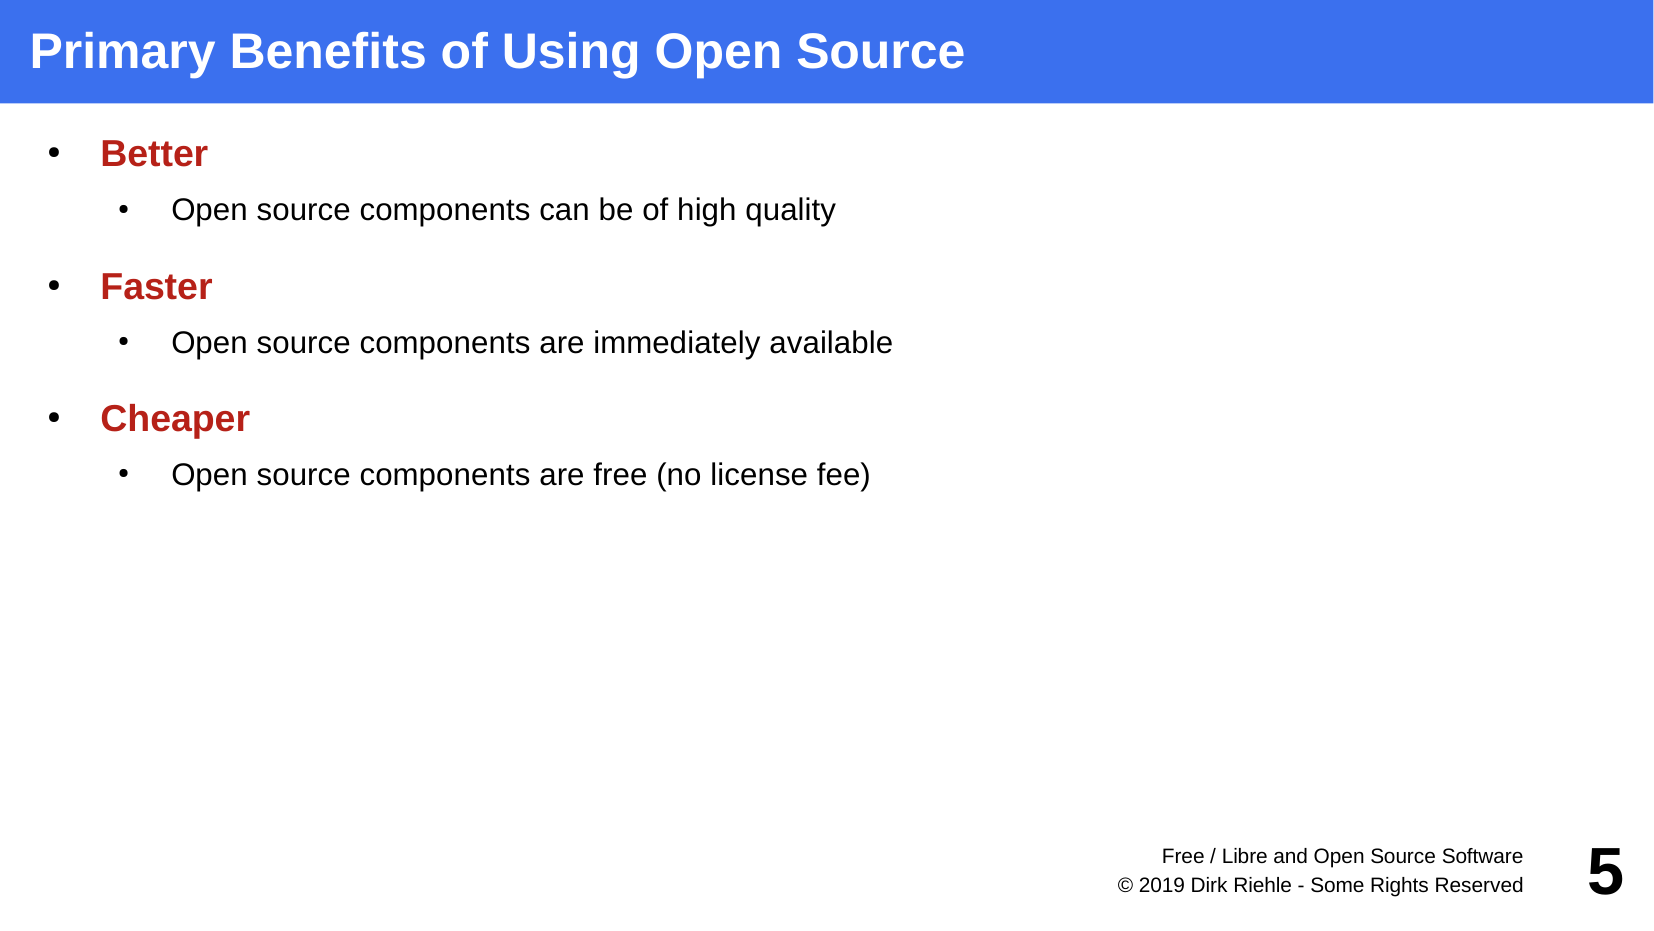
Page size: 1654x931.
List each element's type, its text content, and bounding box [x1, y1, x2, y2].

title Primary Benefits of Using Open Source [0, 0, 1654, 104]
list Better Open source components can be of high quality Faster Open source components are immediately available Cheaper Open source components are free (no license fee) [29, 132, 1625, 813]
